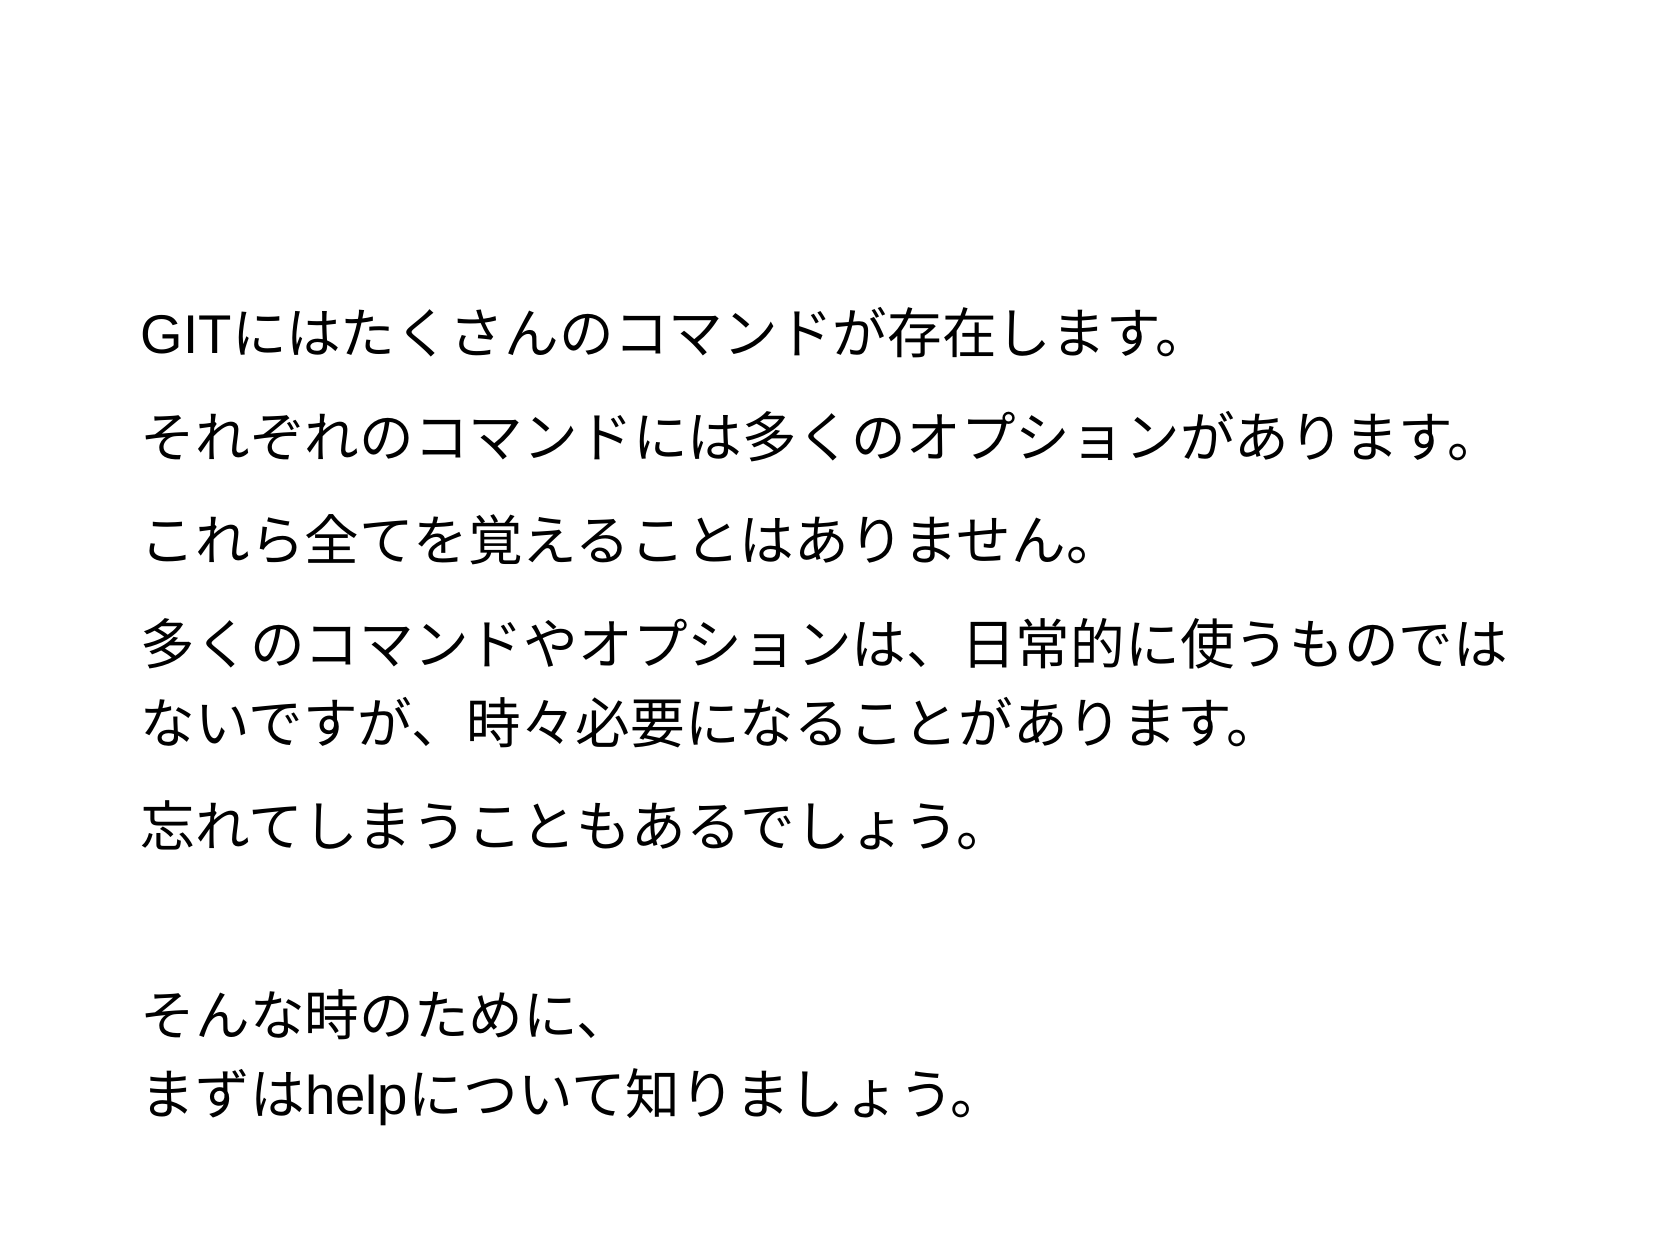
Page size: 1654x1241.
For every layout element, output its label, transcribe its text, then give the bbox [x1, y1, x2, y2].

list GITにはたくさんのコマンドが存在します。 それぞれのコマンドには多くのオプションがあります。 これら全てを覚えることはありません。 多くのコマンドやオプションは、日常的に使うものではないですが、時々必要になることがあります。 忘れてしまうこともあるでしょう。 そんな時のために、 まずはhelpについて知りましょう。 [82, 290, 1538, 1134]
